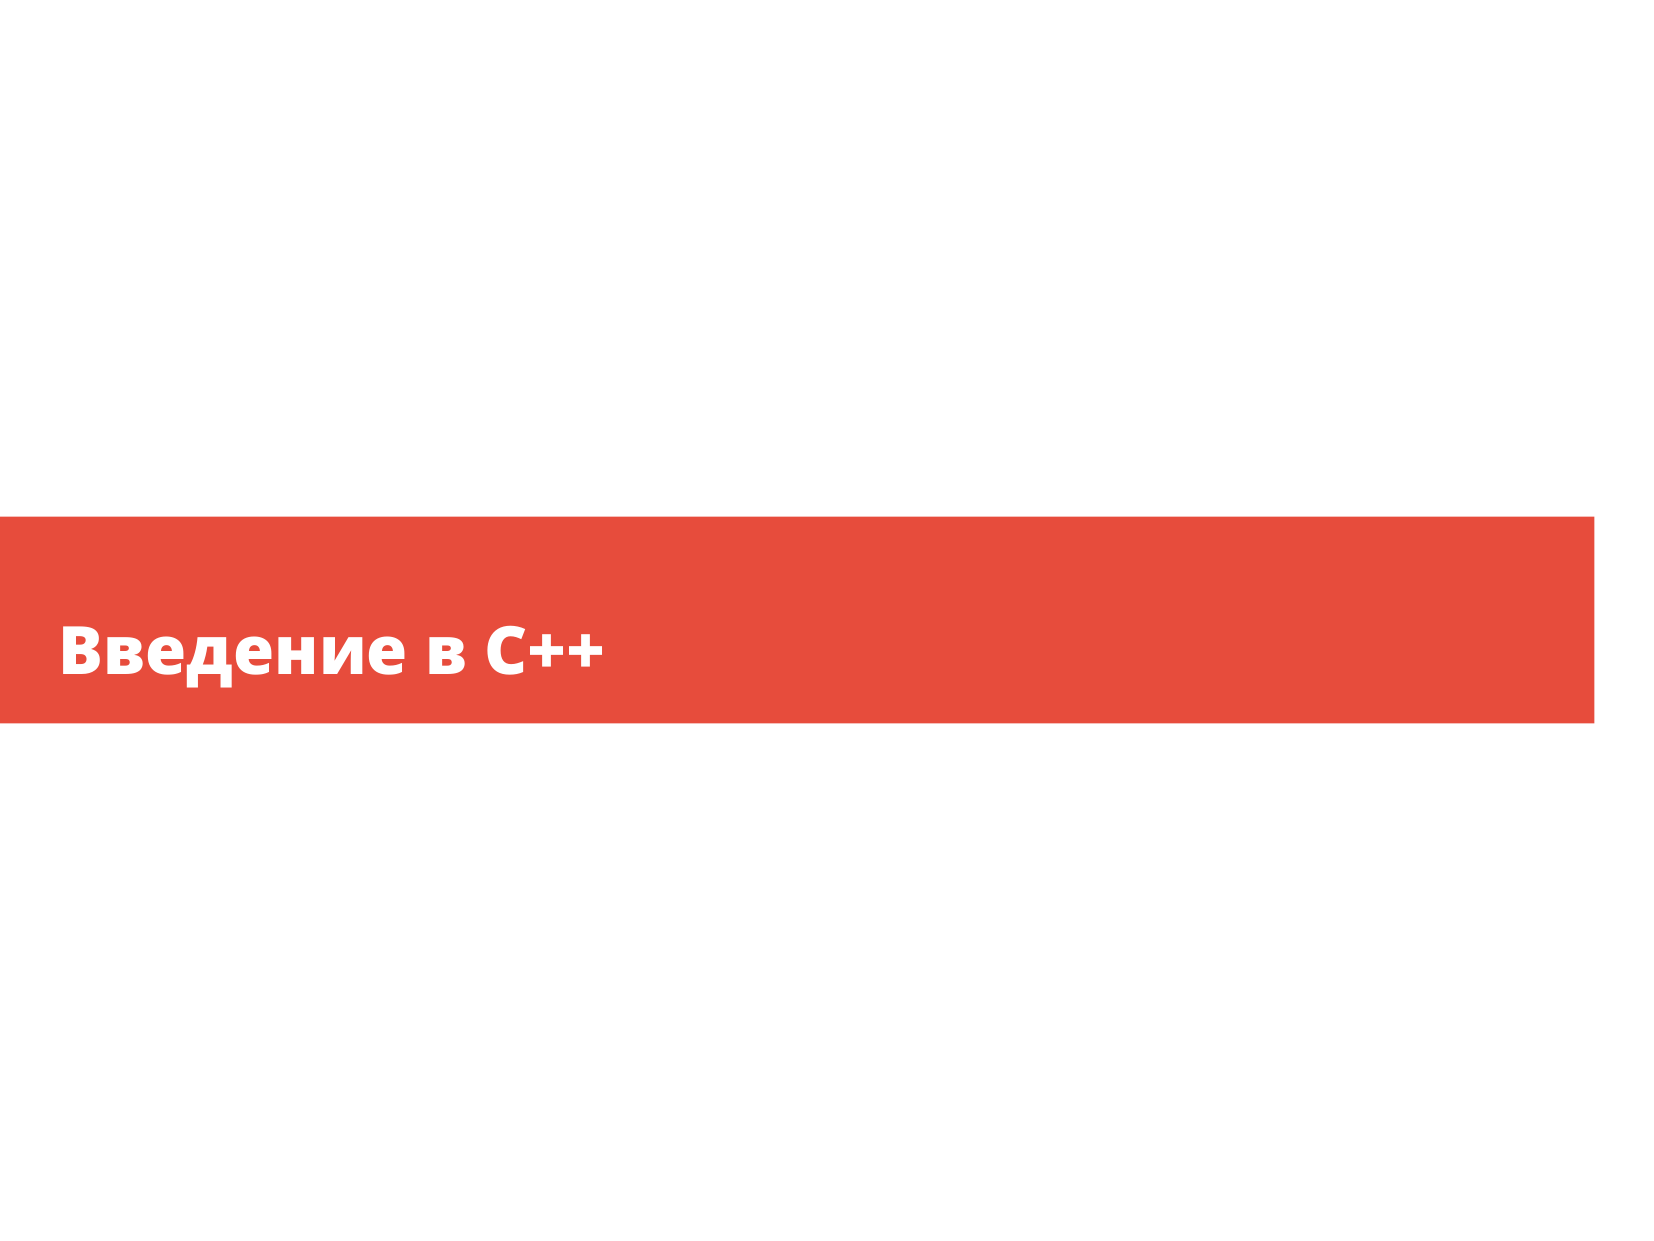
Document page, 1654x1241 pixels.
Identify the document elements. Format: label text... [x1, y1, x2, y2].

title Введение в C++ [59, 546, 1595, 694]
